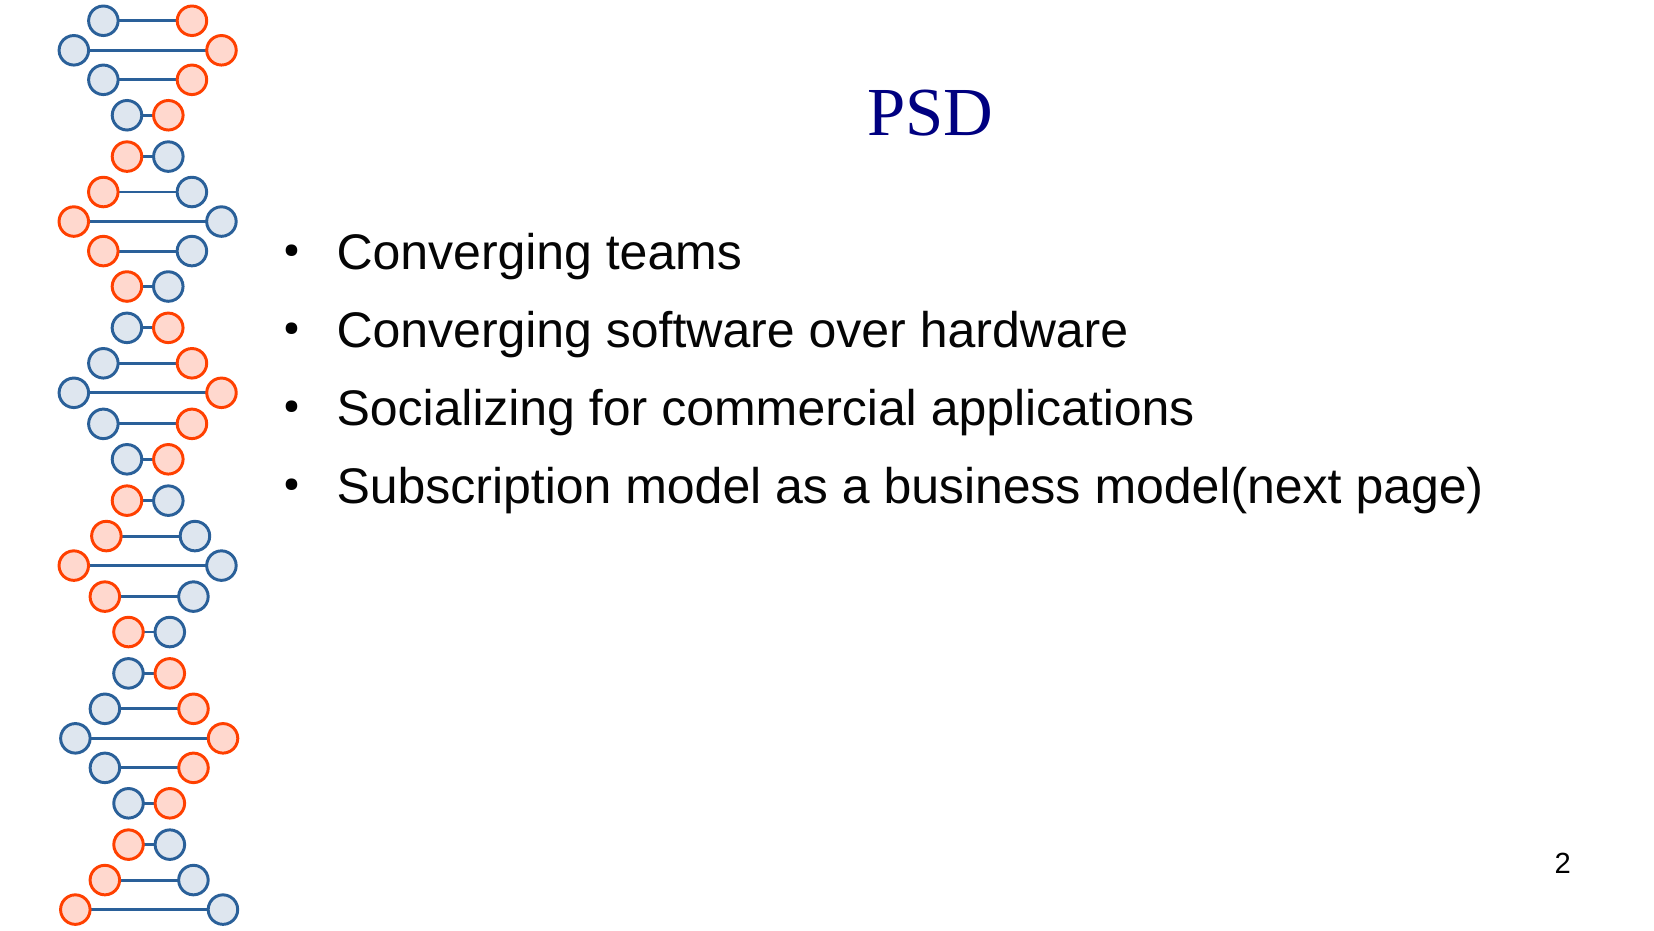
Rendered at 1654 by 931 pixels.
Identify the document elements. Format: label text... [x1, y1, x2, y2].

title PSD [265, 35, 1595, 189]
list Converging teams Converging software over hardware Socializing for commercial applications Subscription model as a business model(next page) [265, 224, 1595, 764]
